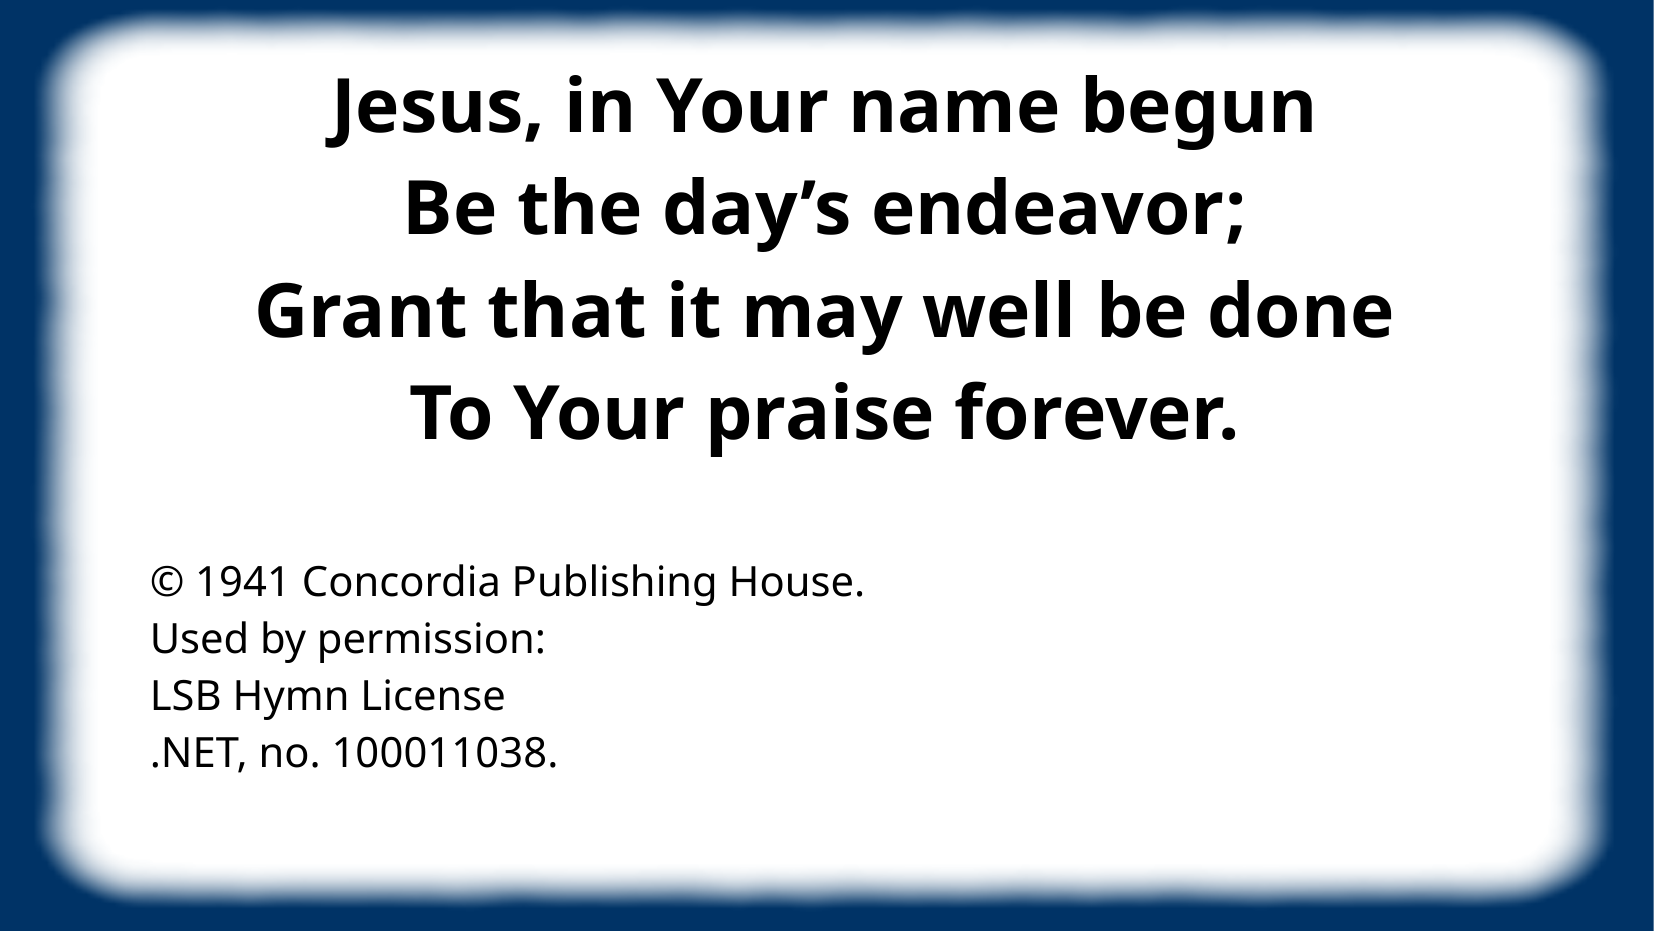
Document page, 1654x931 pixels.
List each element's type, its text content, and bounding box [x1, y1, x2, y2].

picture [0, 0, 1654, 931]
text_box Jesus, in Your name begun Be the day’s endeavor; Grant that it may well be done To Your praise forever. © 1941 Concordia Publishing House. Used by permission: LSB Hymn License .NET, no. 100011038. [135, 45, 1516, 826]
